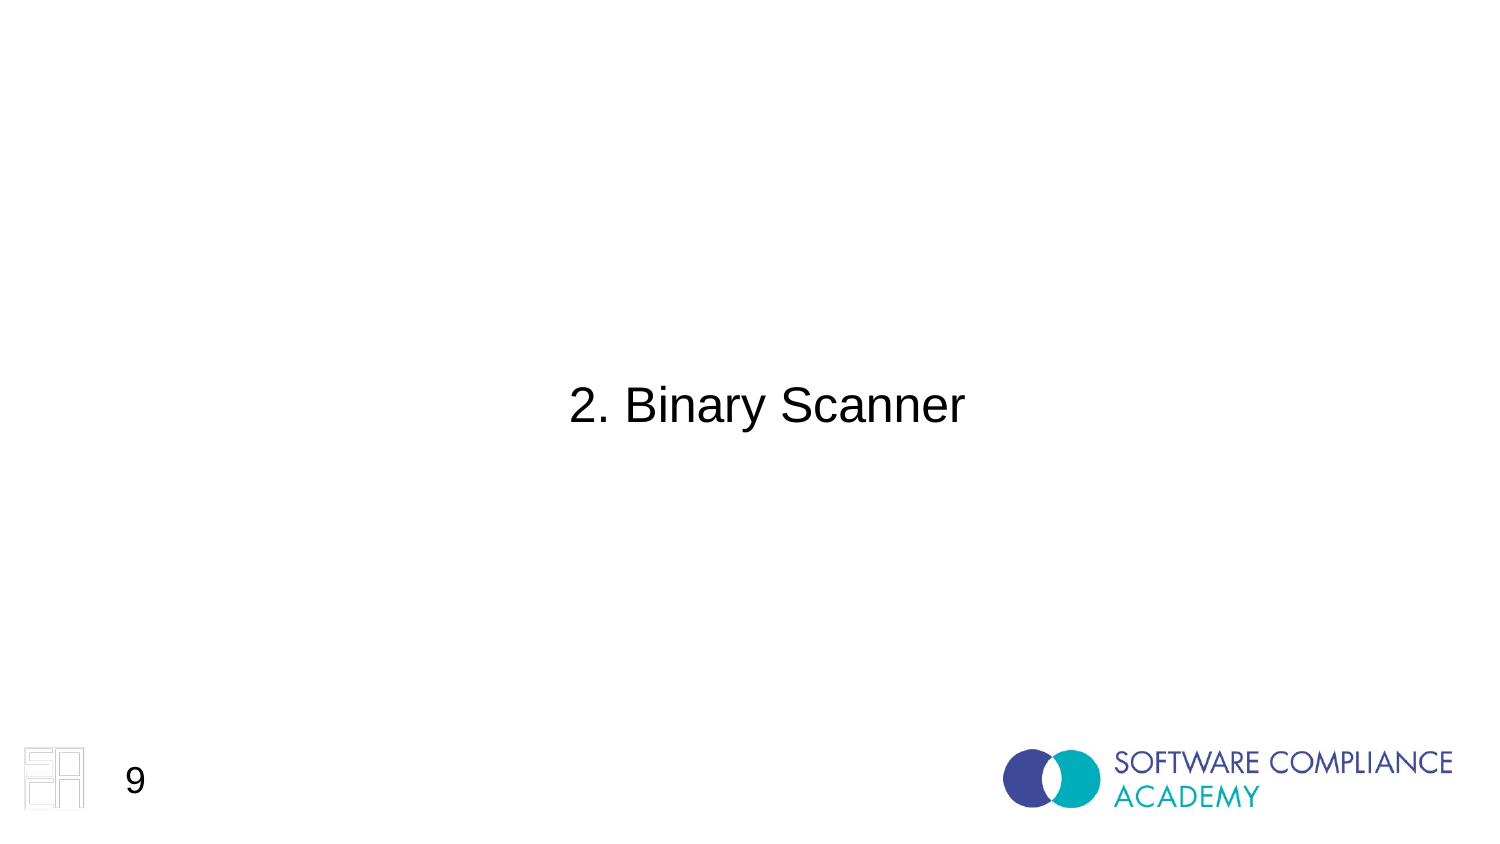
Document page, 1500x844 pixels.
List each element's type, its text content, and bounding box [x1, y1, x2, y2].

text_box 2. Binary Scanner [88, 186, 1447, 620]
picture [1003, 749, 1452, 808]
picture [23, 746, 86, 811]
